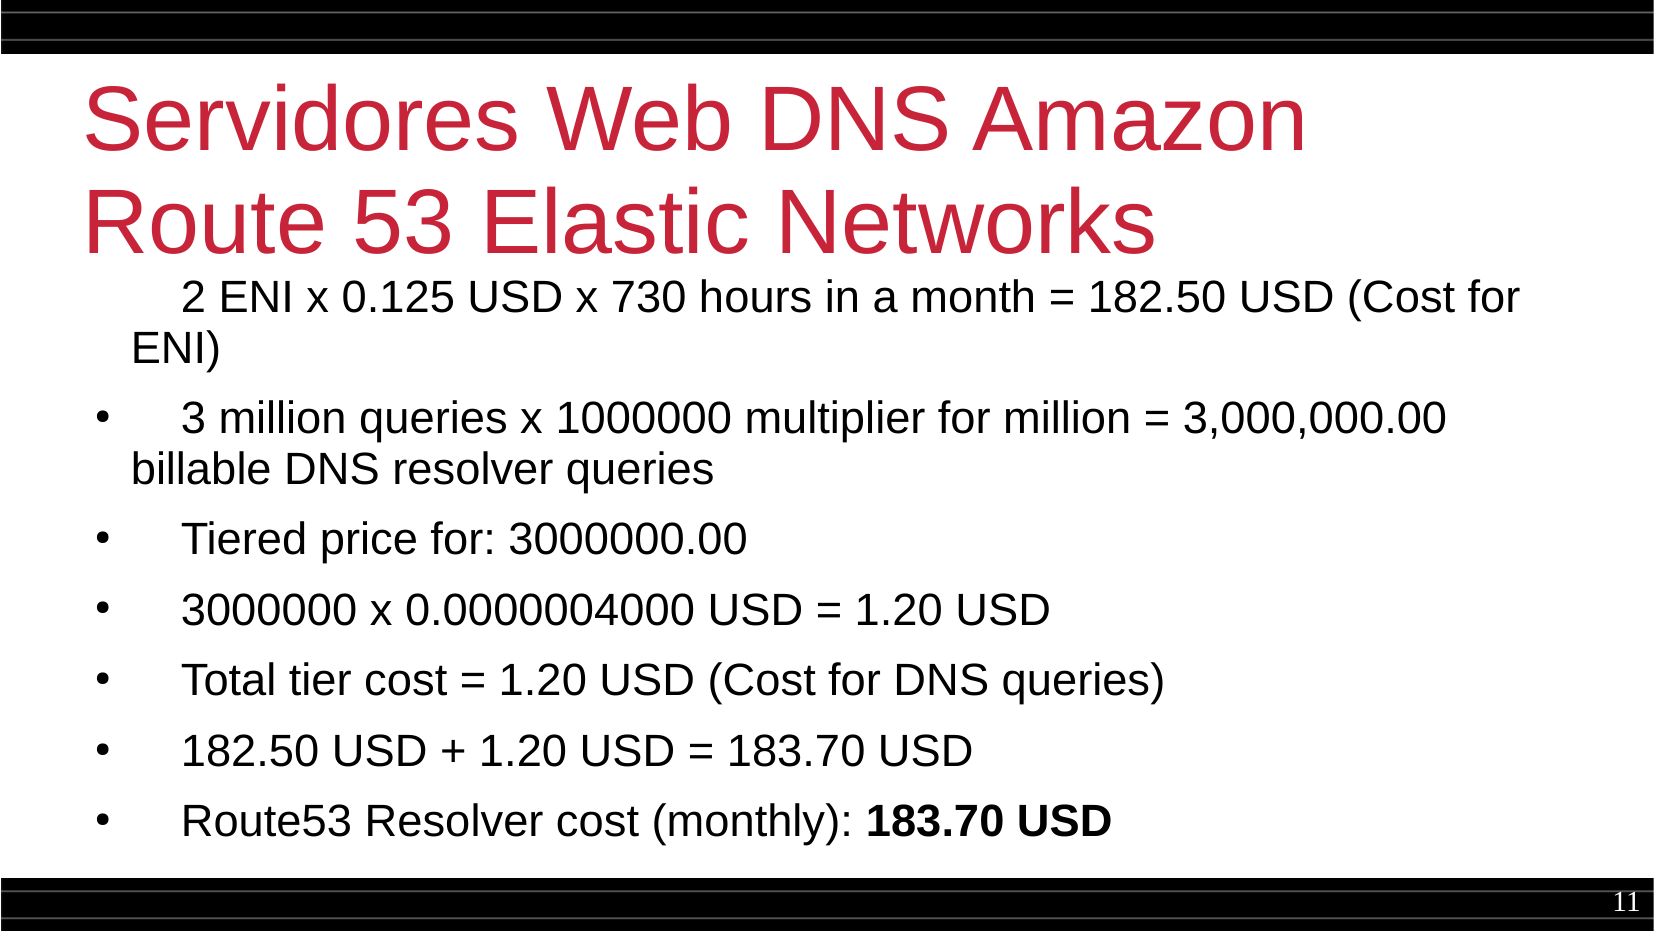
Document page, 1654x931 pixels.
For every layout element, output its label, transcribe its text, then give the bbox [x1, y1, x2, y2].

picture [1, 878, 1654, 931]
list 2 ENI x 0.125 USD x 730 hours in a month = 182.50 USD (Cost for ENI) 3 million queries x 1000000 multiplier for million = 3,000,000.00 billable DNS resolver queries Tiered price for: 3000000.00 3000000 x 0.0000004000 USD = 1.20 USD Total tier cost = 1.20 USD (Cost for DNS queries) 182.50 USD + 1.20 USD = 183.70 USD Route53 Resolver cost (monthly): 183.70 USD [82, 271, 1571, 851]
picture [1, 0, 1654, 54]
title Servidores Web DNS Amazon Route 53 Elastic Networks [82, 67, 1571, 271]
